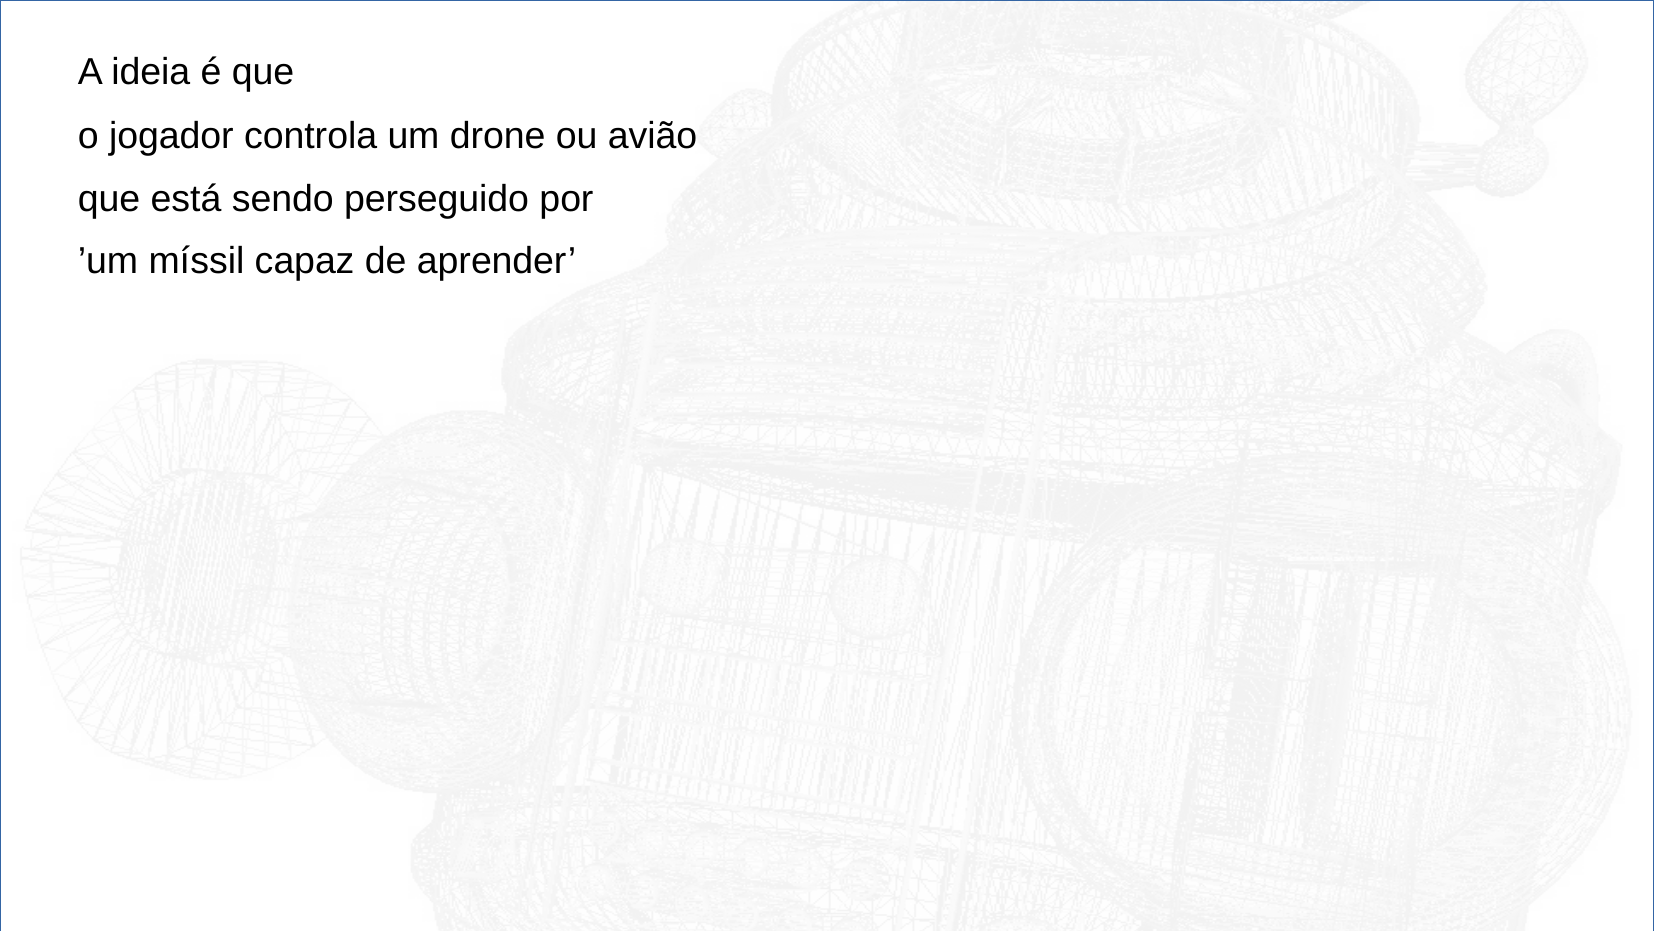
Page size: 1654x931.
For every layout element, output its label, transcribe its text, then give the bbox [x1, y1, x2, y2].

text_box A ideia é que o jogador controla um drone ou avião que está sendo perseguido por ’um míssil capaz de aprender’ [63, 22, 723, 290]
